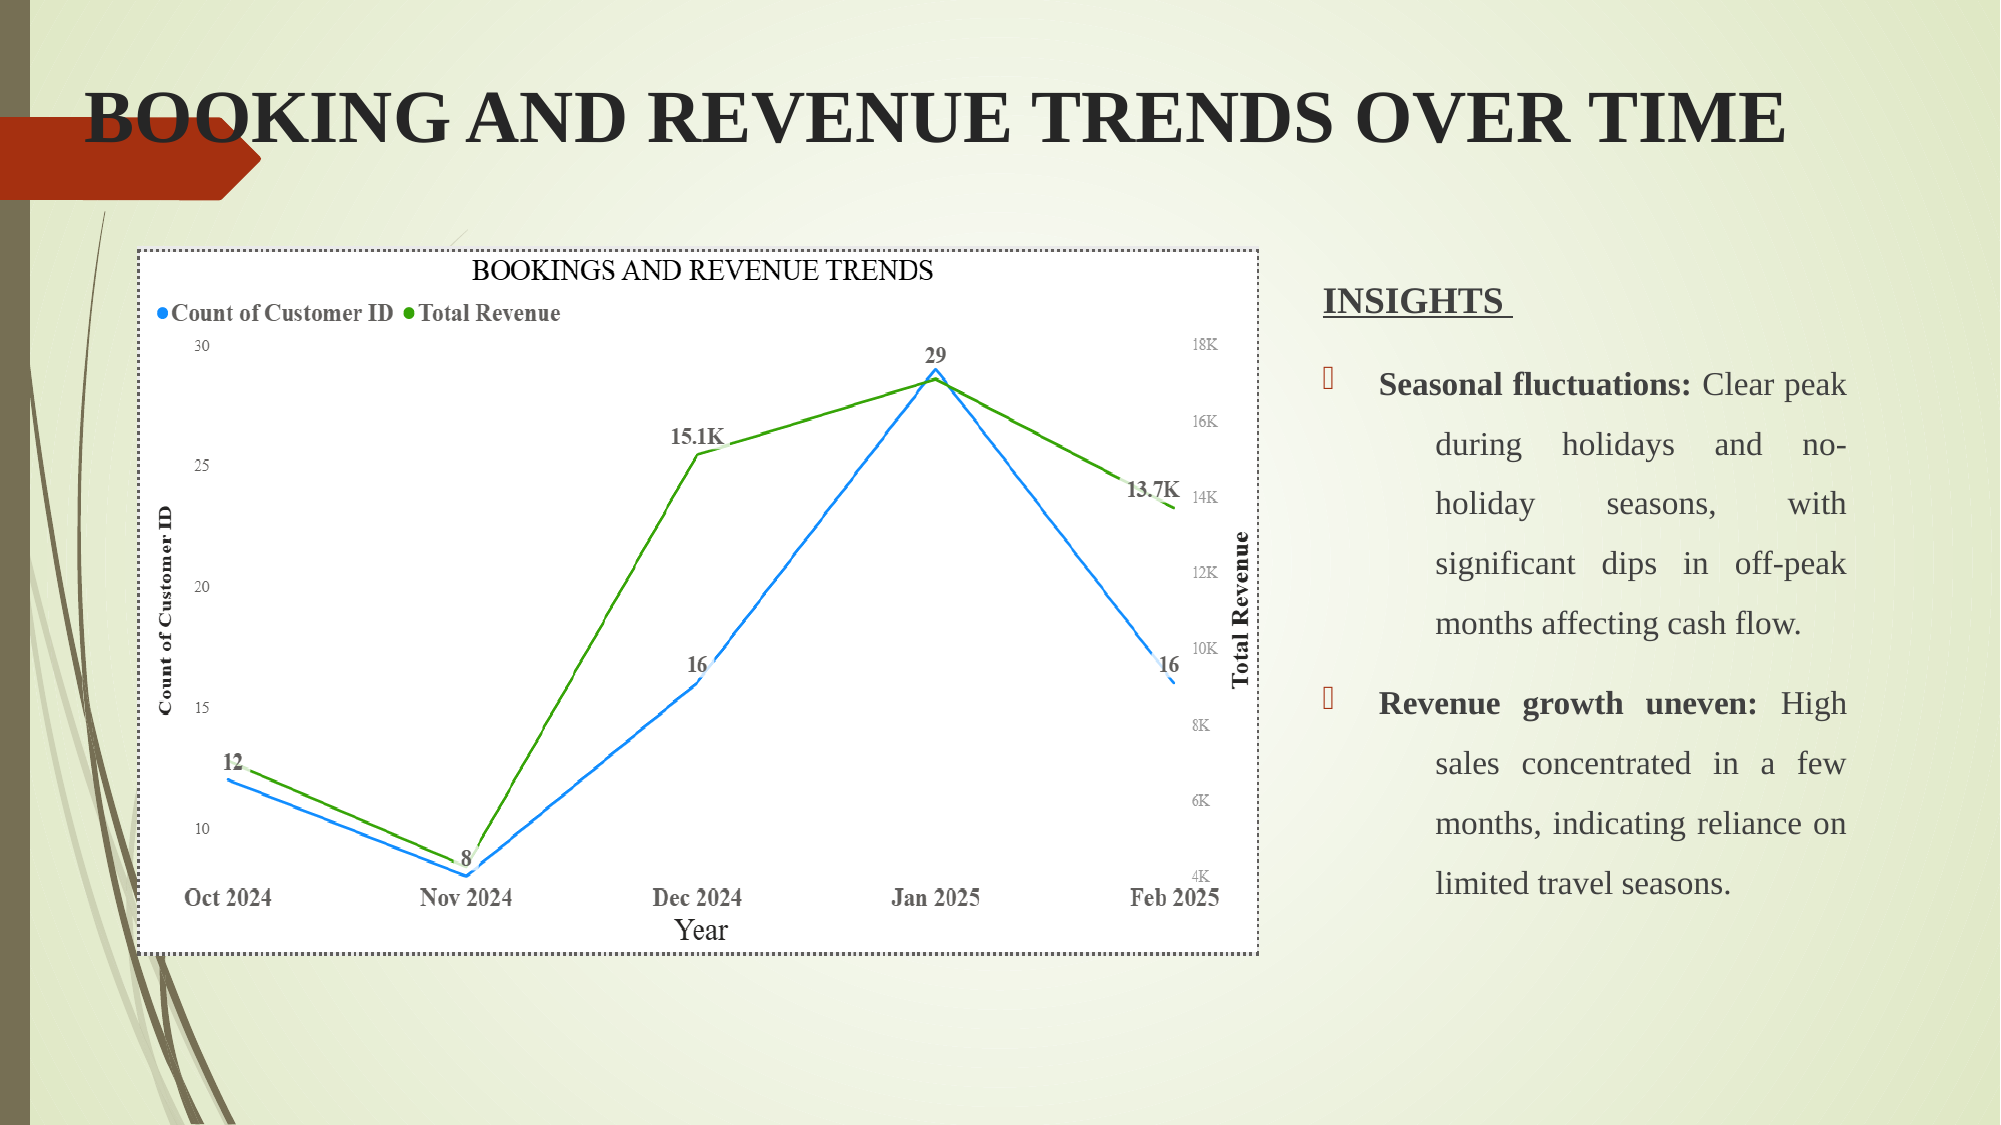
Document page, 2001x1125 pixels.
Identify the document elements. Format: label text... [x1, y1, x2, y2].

list INSIGHTS Seasonal fluctuations: Clear peak during holidays and no-holiday seasons, with significant dips in off-peak months affecting cash flow. Revenue growth uneven: High sales concentrated in a few months, indicating reliance on limited travel seasons. [1307, 246, 1863, 956]
title BOOKING AND REVENUE TRENDS OVER TIME [69, 59, 1907, 215]
picture [137, 246, 1259, 956]
